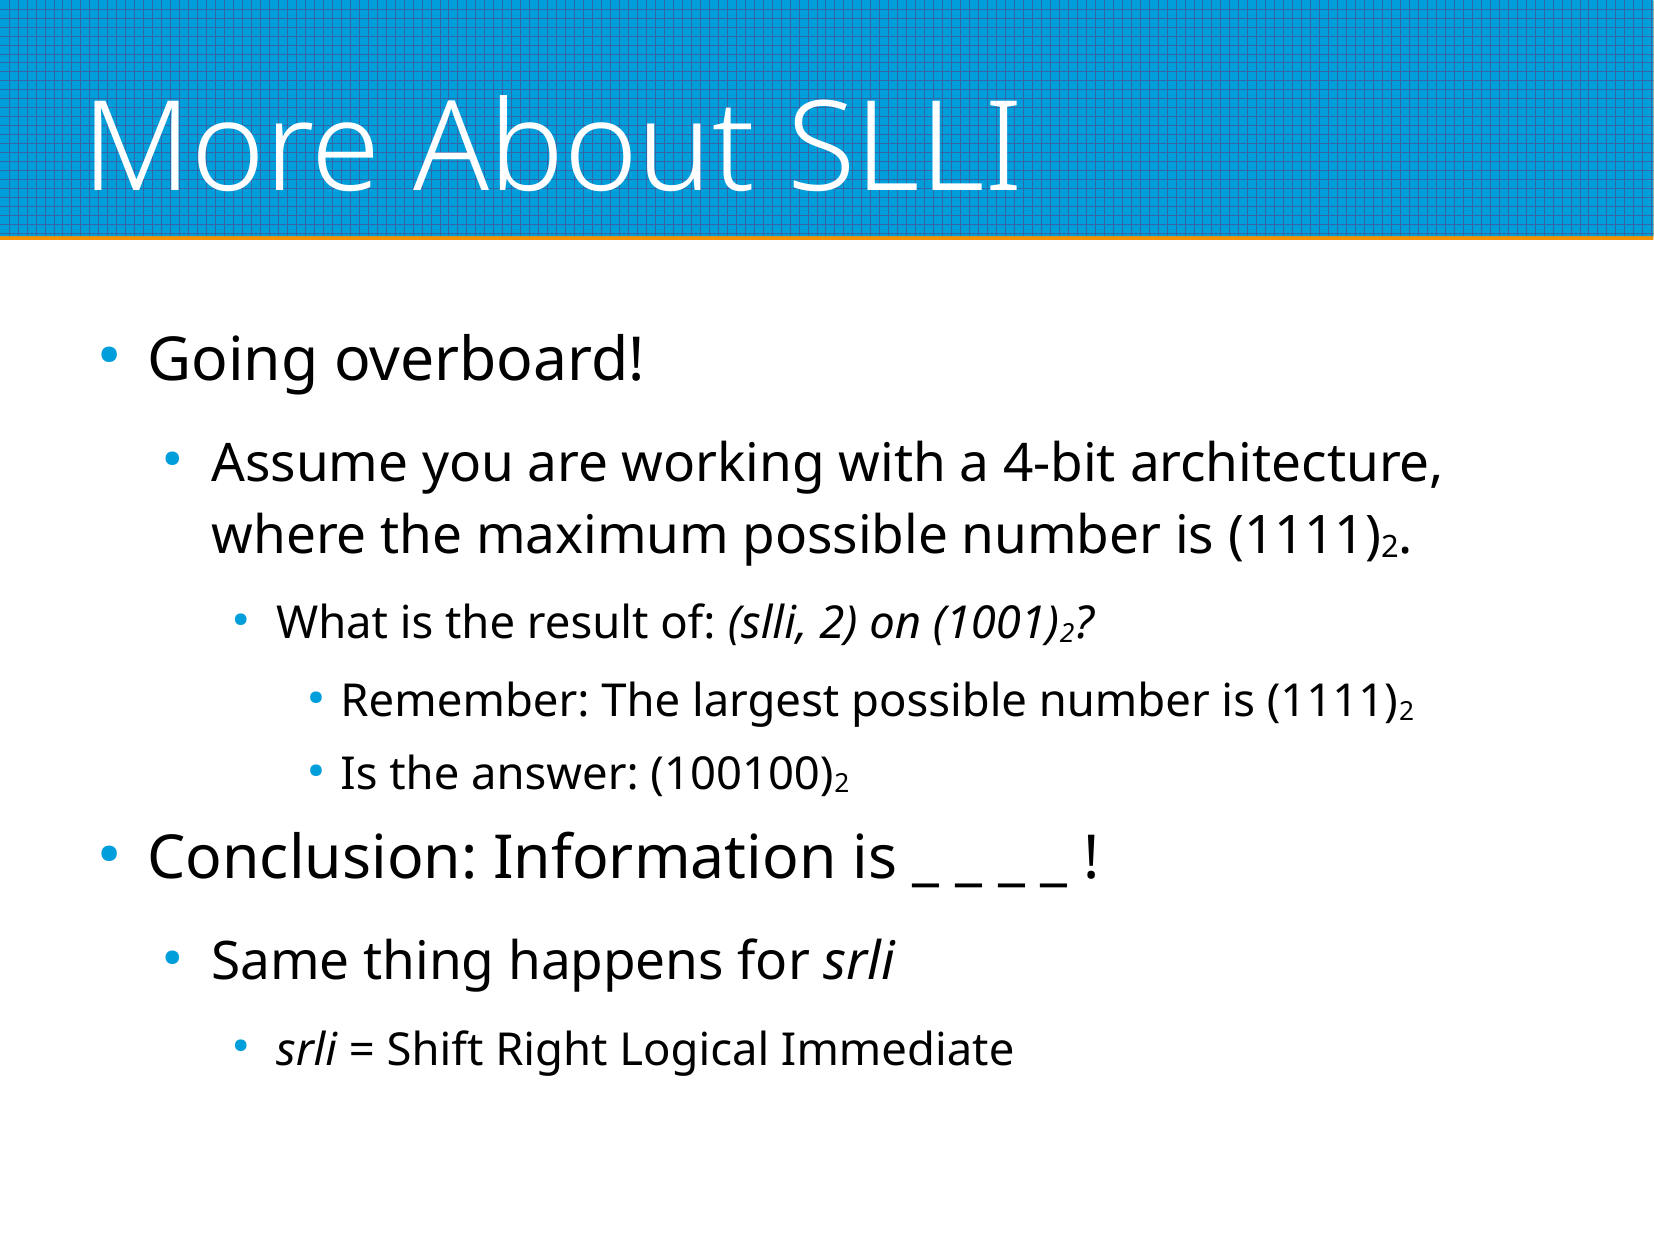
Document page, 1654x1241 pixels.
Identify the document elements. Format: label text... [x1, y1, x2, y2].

list Going overboard! Assume you are working with a 4-bit architecture, where the maximum possible number is (1111)2. What is the result of: (slli, 2) on (1001)2? Remember: The largest possible number is (1111)2 Is the answer: (100100)2 Conclusion: Information is _ _ _ _ ! Same thing happens for srli srli = Shift Right Logical Immediate [82, 314, 1563, 1081]
title More About SLLI [82, 19, 1571, 227]
